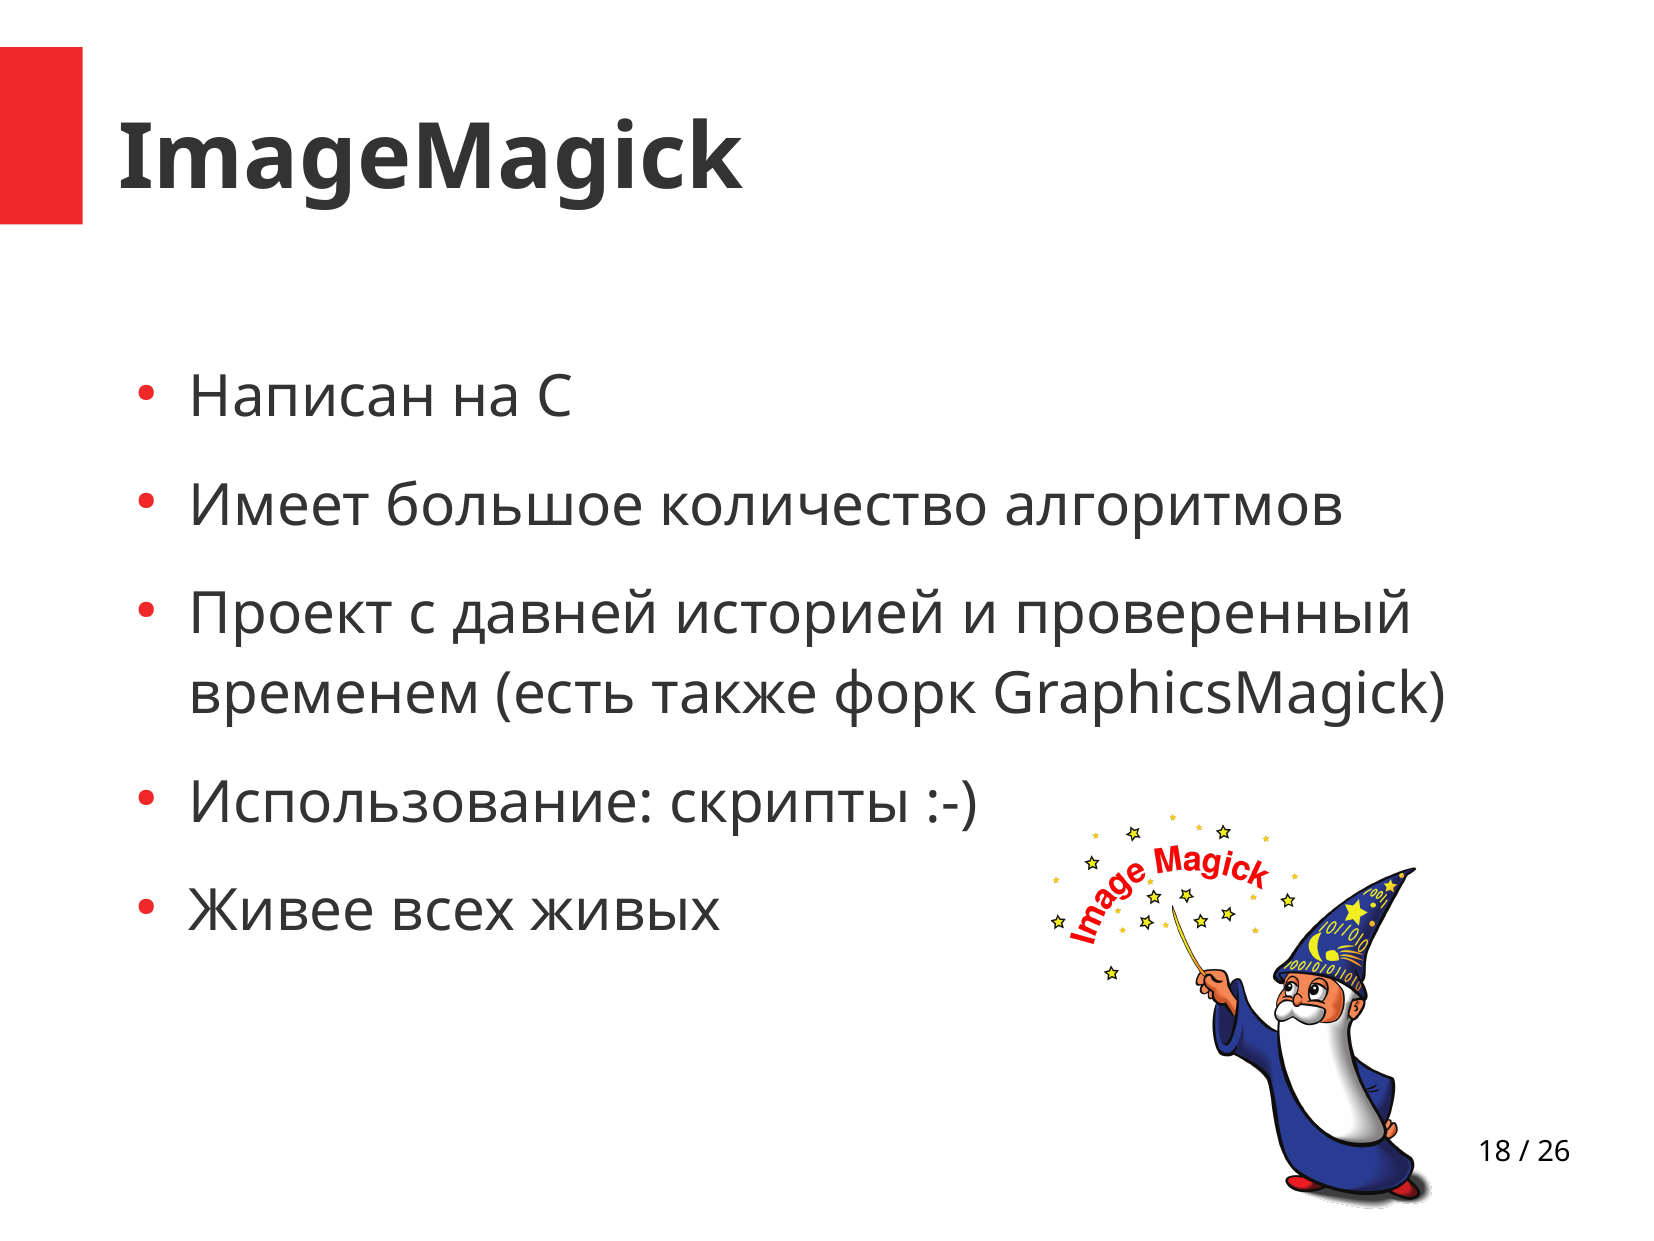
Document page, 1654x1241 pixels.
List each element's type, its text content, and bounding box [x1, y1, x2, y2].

list Написан на C Имеет большое количество алгоритмов Проект с давней историей и проверенный временем (есть также форк GraphicsMagick) Использование: скрипты :-) Живее всех живых [118, 354, 1536, 1074]
picture [1051, 814, 1432, 1209]
title ImageMagick [118, 49, 1571, 257]
